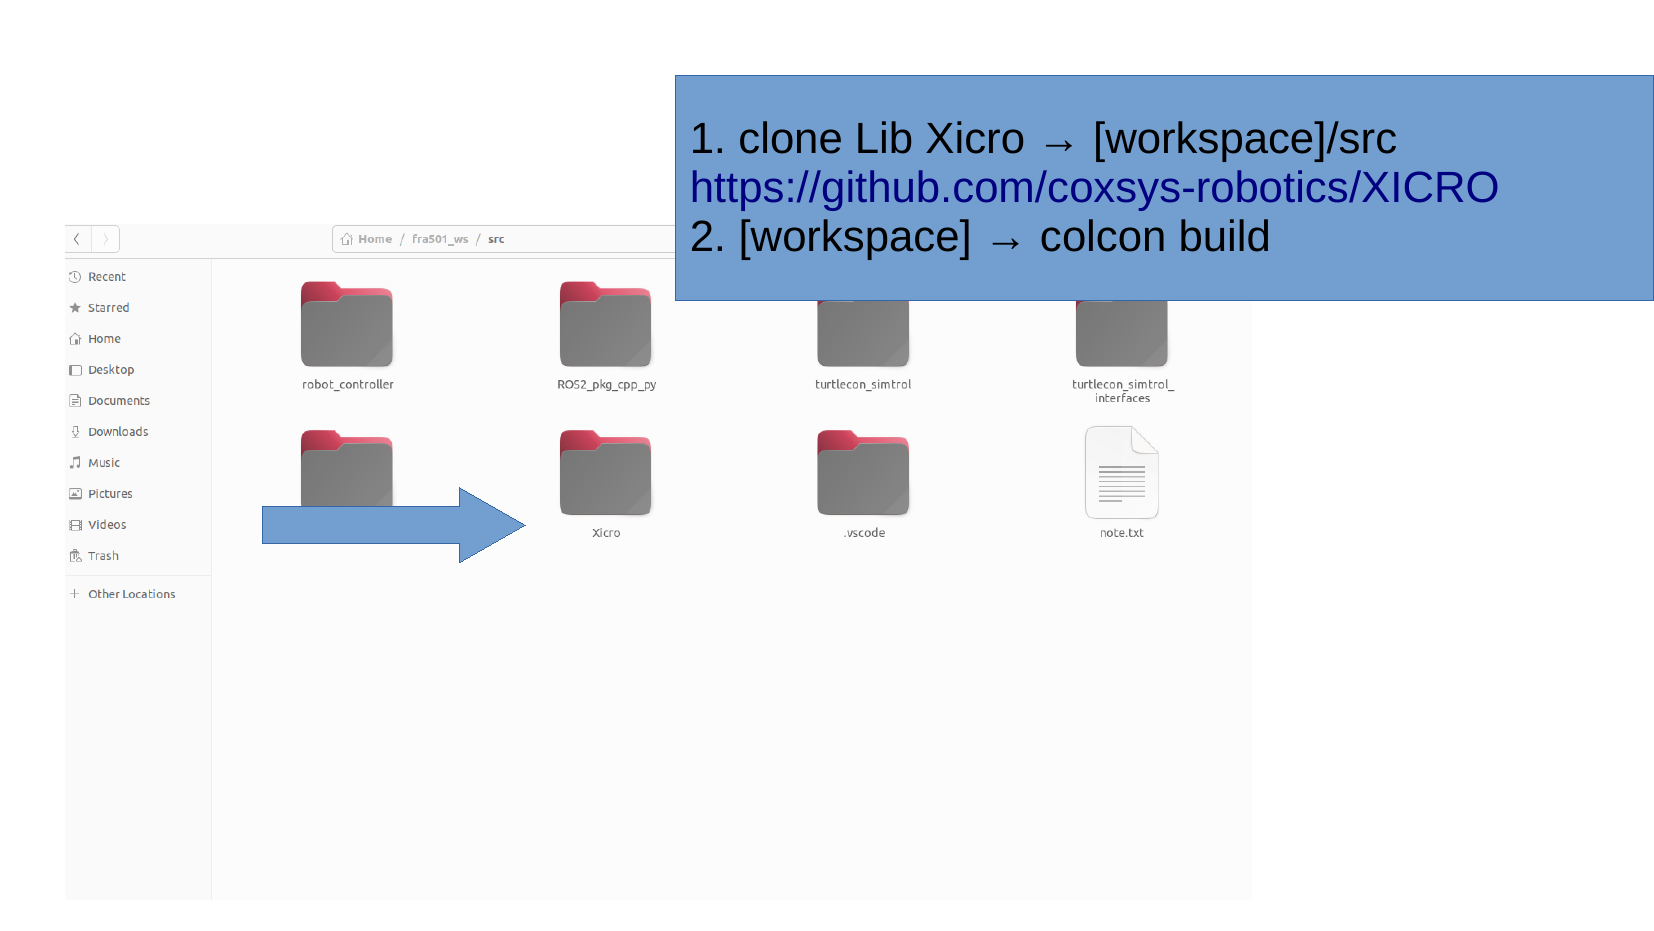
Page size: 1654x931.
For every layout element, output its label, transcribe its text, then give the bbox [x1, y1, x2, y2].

text_box 1. clone Lib Xicro → [workspace]/src https://github.com/coxsys-robotics/XICRO 2. [workspace] → colcon build [675, 75, 1654, 301]
picture [65, 224, 1252, 901]
text_box [262, 487, 526, 563]
